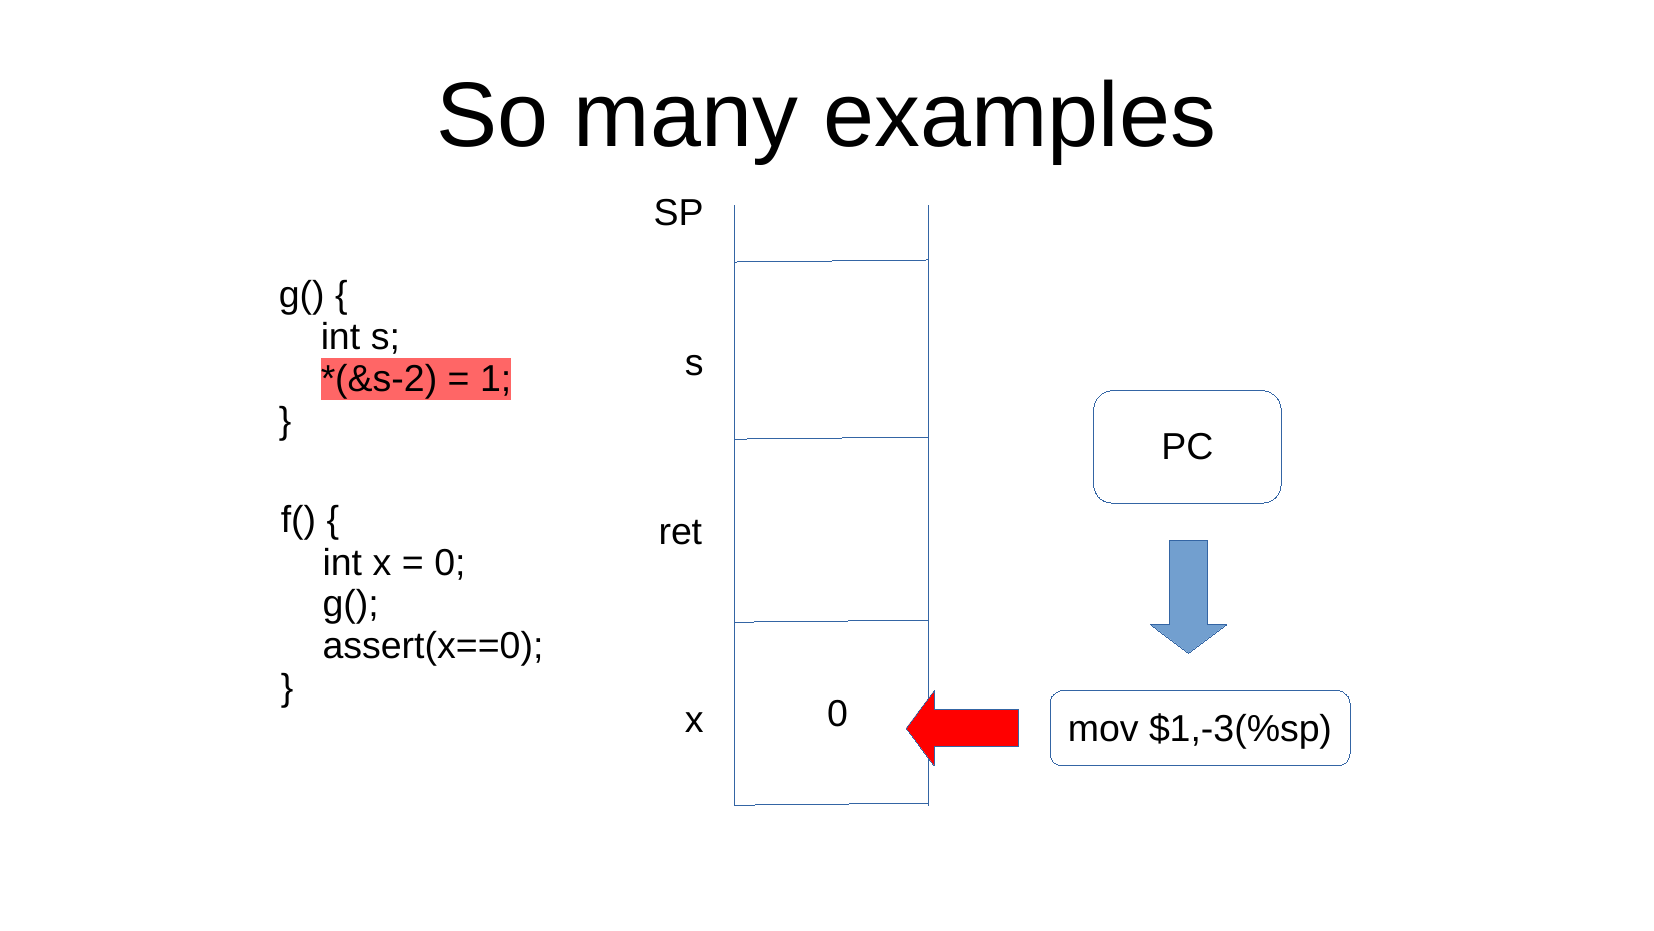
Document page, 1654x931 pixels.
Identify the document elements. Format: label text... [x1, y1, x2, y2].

text_box ret [643, 503, 718, 560]
text_box s [670, 333, 719, 391]
text_box f() { int x = 0; g(); assert(x==0); } [266, 491, 559, 717]
text_box mov $1,-3(%sp) [1050, 690, 1351, 766]
title So many examples [82, 37, 1571, 193]
text_box [906, 690, 1019, 766]
text_box 0 [812, 684, 863, 742]
text_box g() { int s; *(&s-2) = 1; } [264, 266, 527, 450]
text_box x [670, 690, 719, 748]
text_box SP [639, 193, 719, 241]
text_box PC [1093, 390, 1282, 504]
text_box [1150, 540, 1227, 654]
